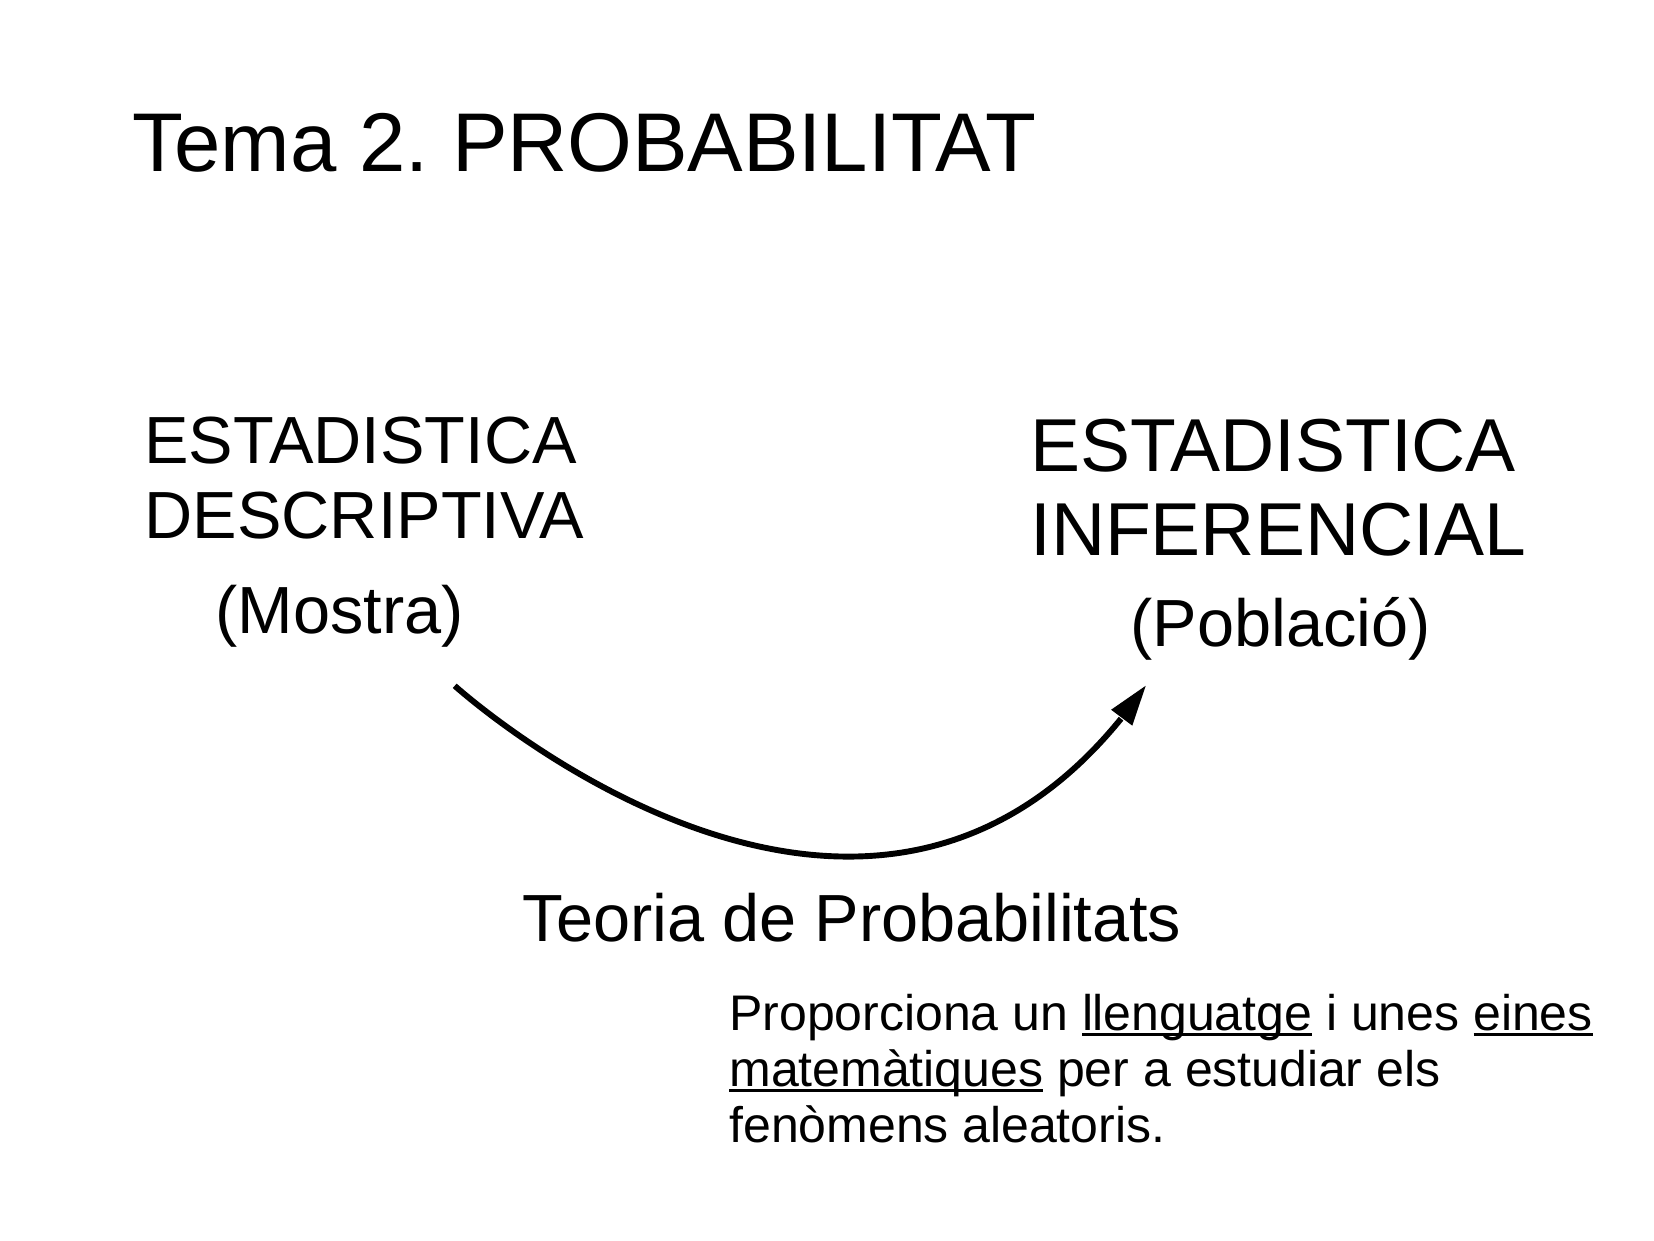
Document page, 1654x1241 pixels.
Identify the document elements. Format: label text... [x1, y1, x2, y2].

text_box Proporciona un llenguatge i unes eines matemàtiques per a estudiar els fenòmens aleatoris. [714, 978, 1654, 1161]
text_box ESTADISTICA INFERENCIAL [1015, 395, 1560, 579]
text_box Tema 2. PROBABILITAT [118, 88, 1359, 197]
text_box Teoria de Probabilitats [507, 874, 1205, 964]
text_box (Mostra) [200, 566, 526, 656]
text_box (Població) [1116, 578, 1477, 669]
text_box ESTADISTICA DESCRIPTIVA [129, 395, 632, 662]
